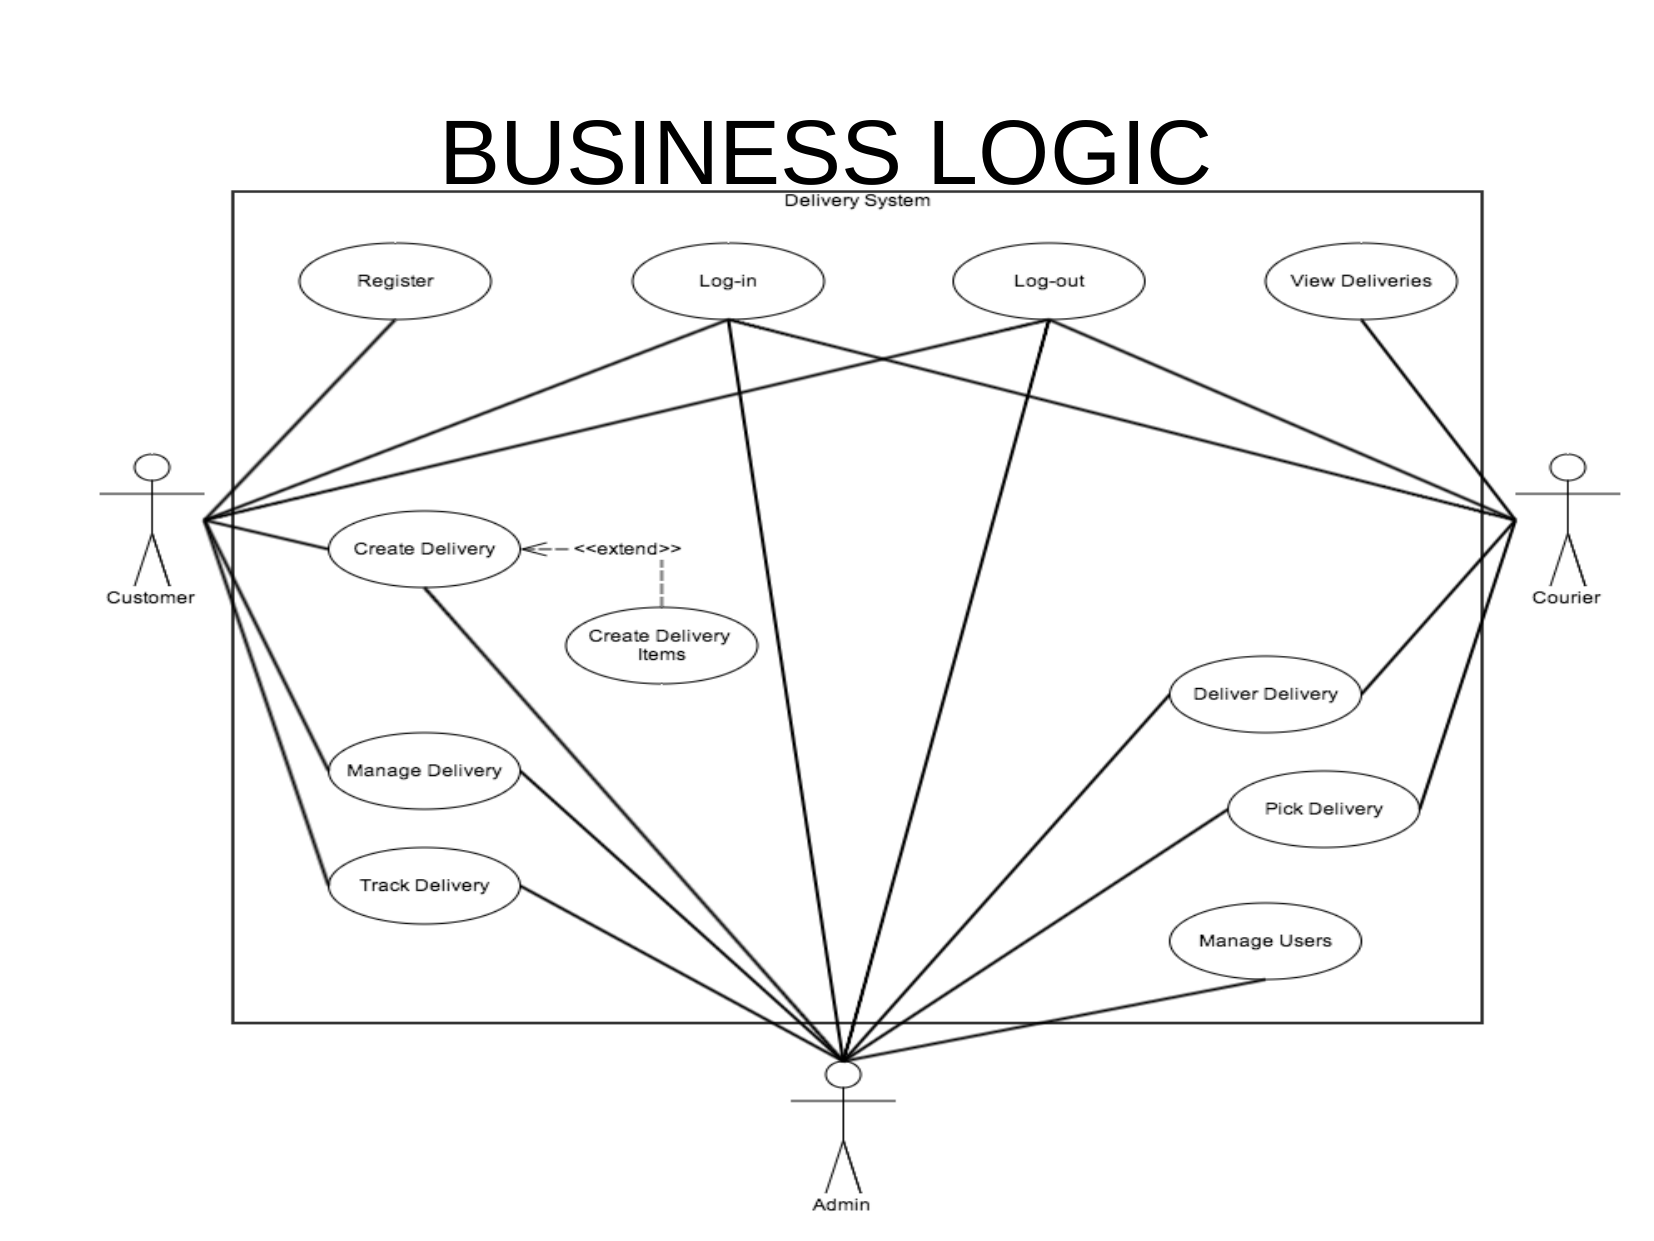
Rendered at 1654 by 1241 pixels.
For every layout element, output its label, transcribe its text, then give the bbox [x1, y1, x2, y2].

title BUSINESS LOGIC [82, 49, 1571, 257]
picture [0, 164, 1654, 1241]
